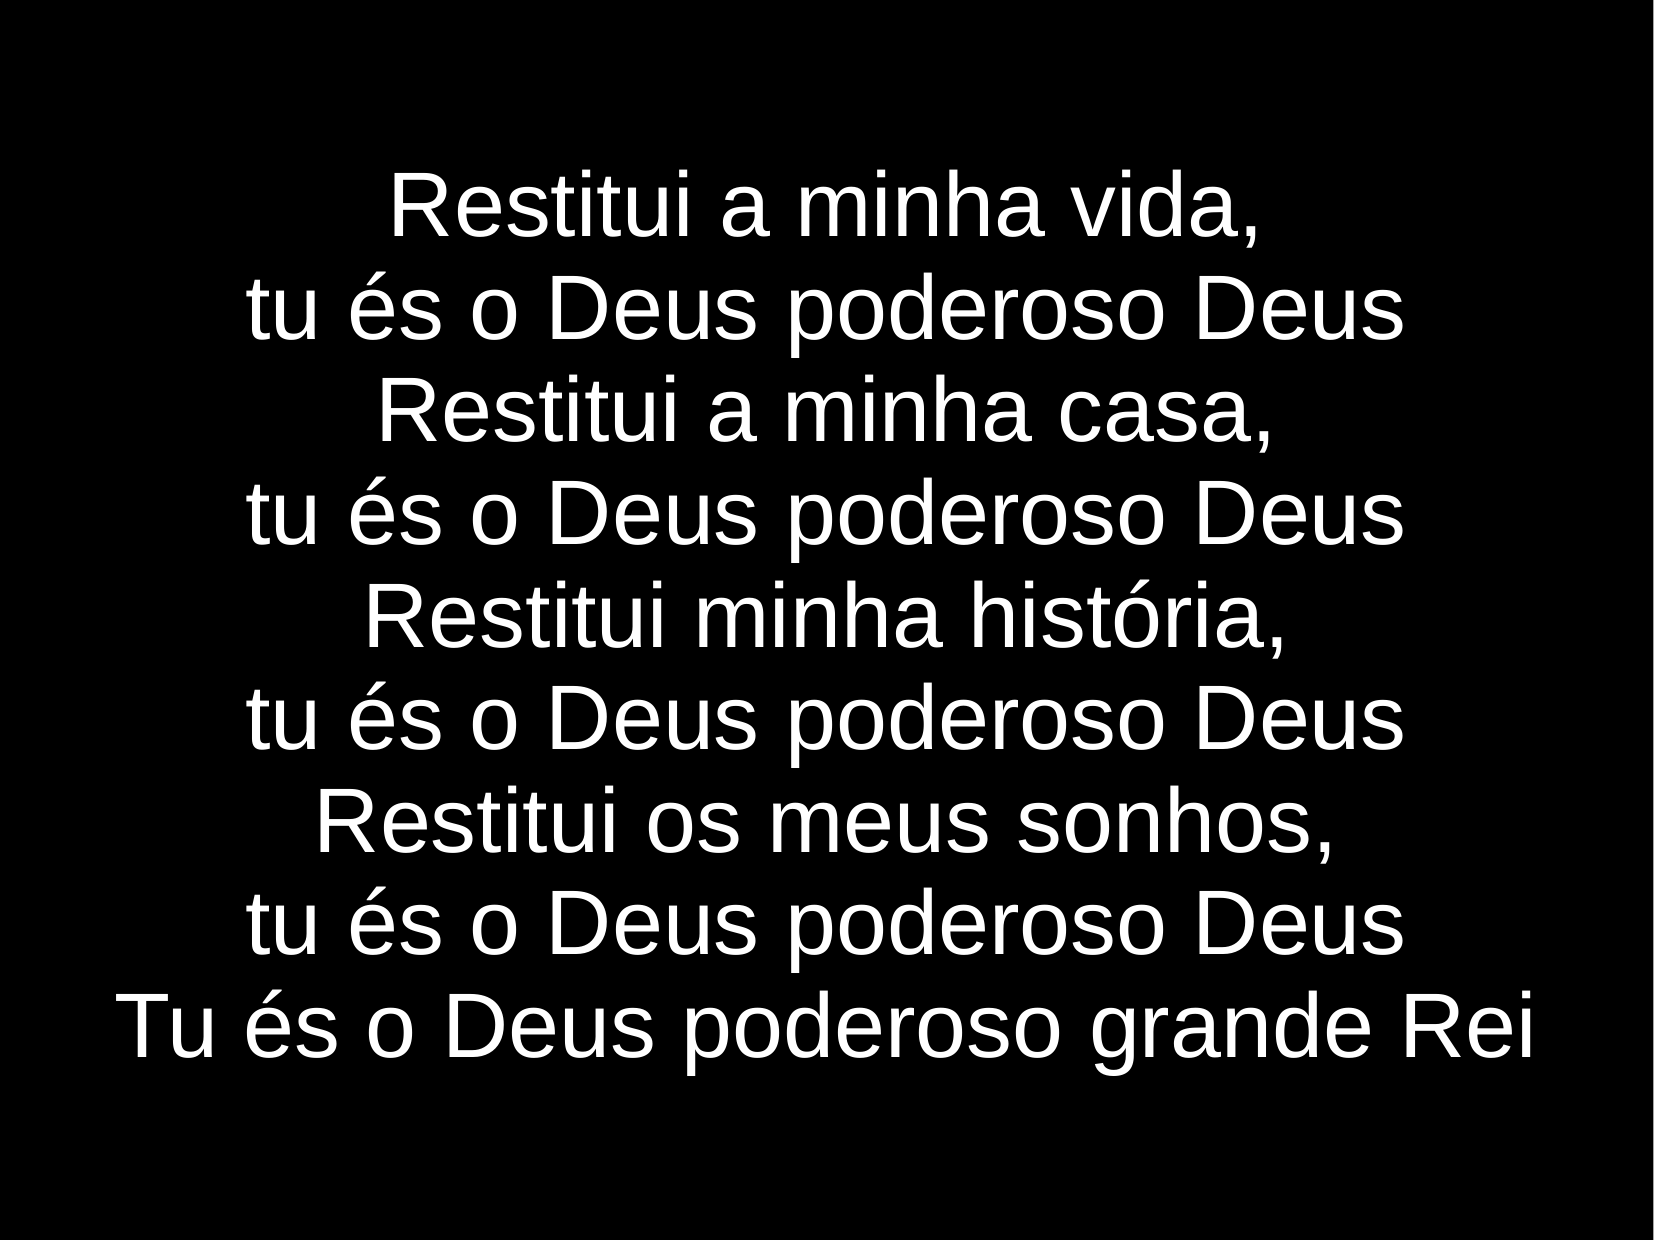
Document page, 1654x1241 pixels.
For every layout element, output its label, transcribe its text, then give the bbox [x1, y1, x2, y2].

subtitle Restitui a minha vida, tu és o Deus poderoso Deus Restitui a minha casa, tu és o Deus poderoso Deus Restitui minha história, tu és o Deus poderoso Deus Restitui os meus sonhos, tu és o Deus poderoso Deus Tu és o Deus poderoso grande Rei [59, 49, 1595, 1182]
